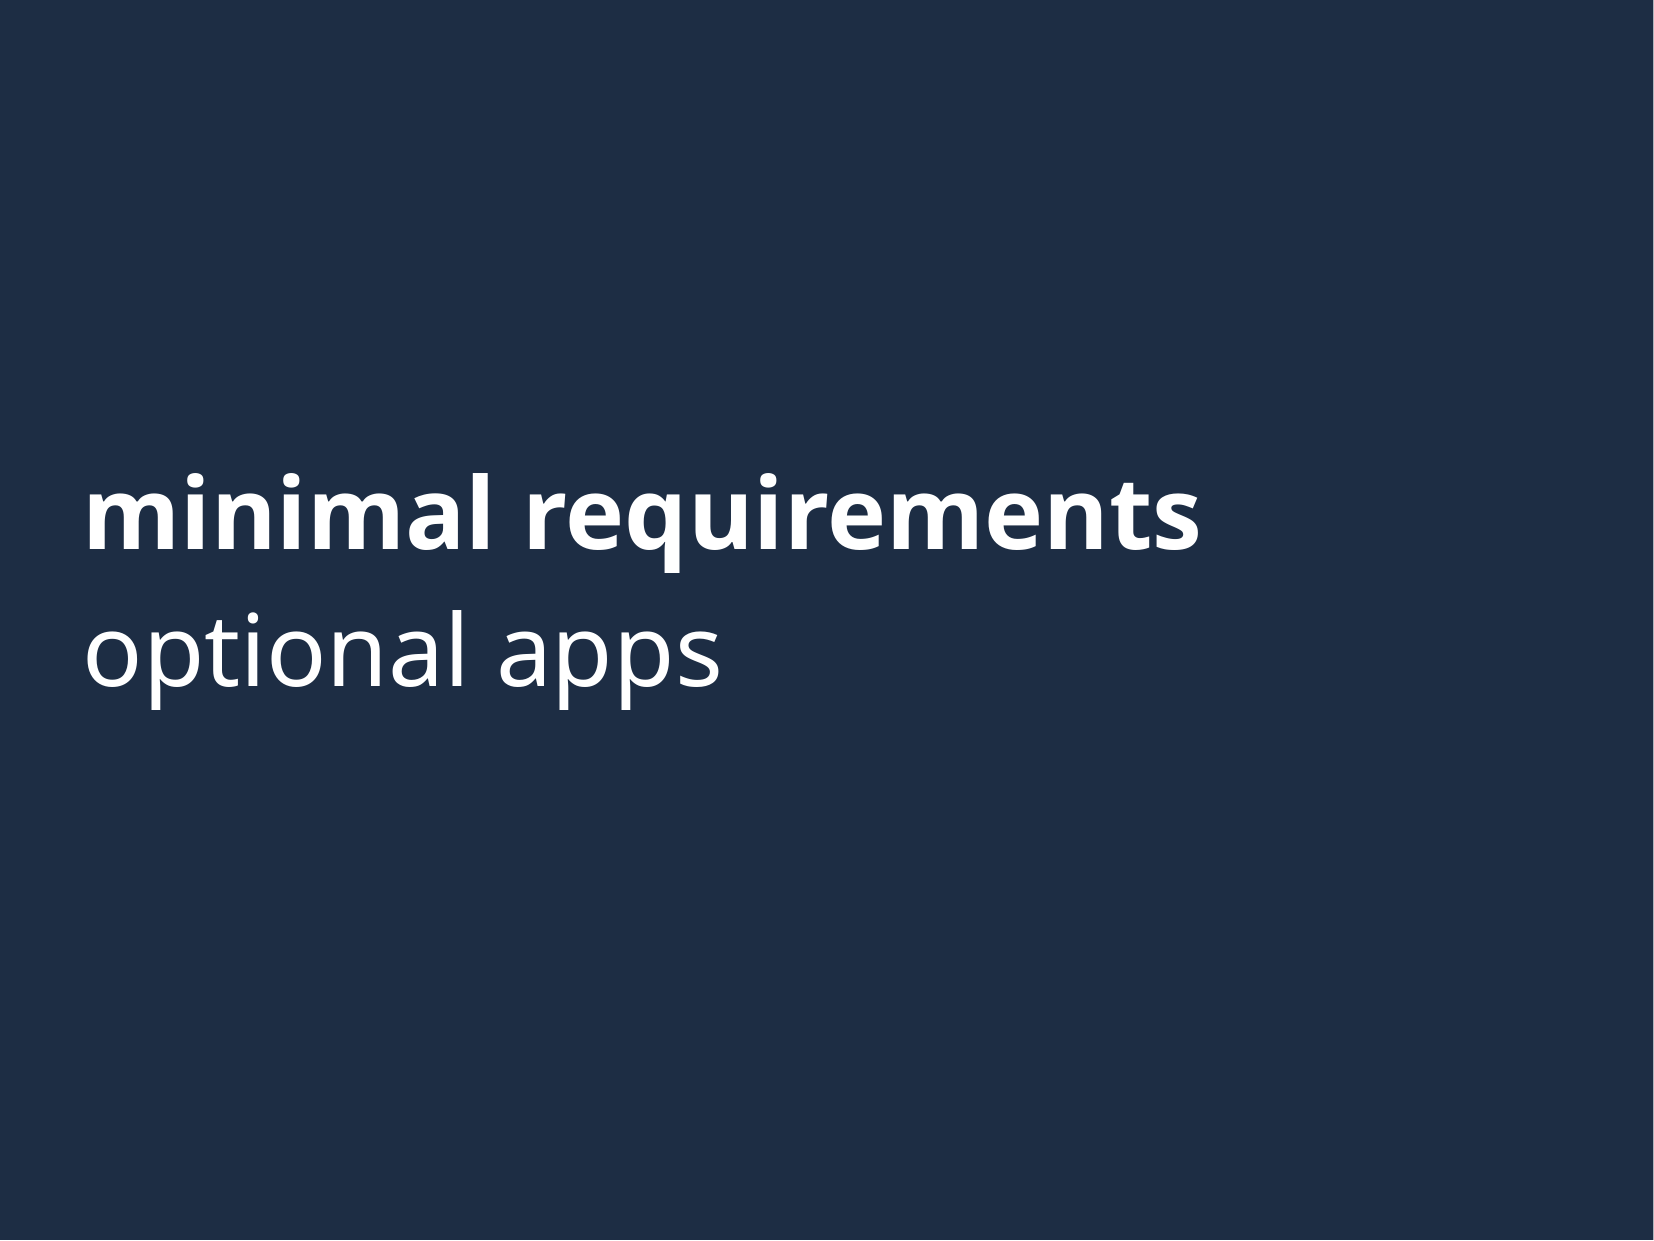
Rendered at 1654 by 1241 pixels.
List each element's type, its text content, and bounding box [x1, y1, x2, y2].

subtitle minimal requirements optional apps [82, 49, 1571, 1109]
